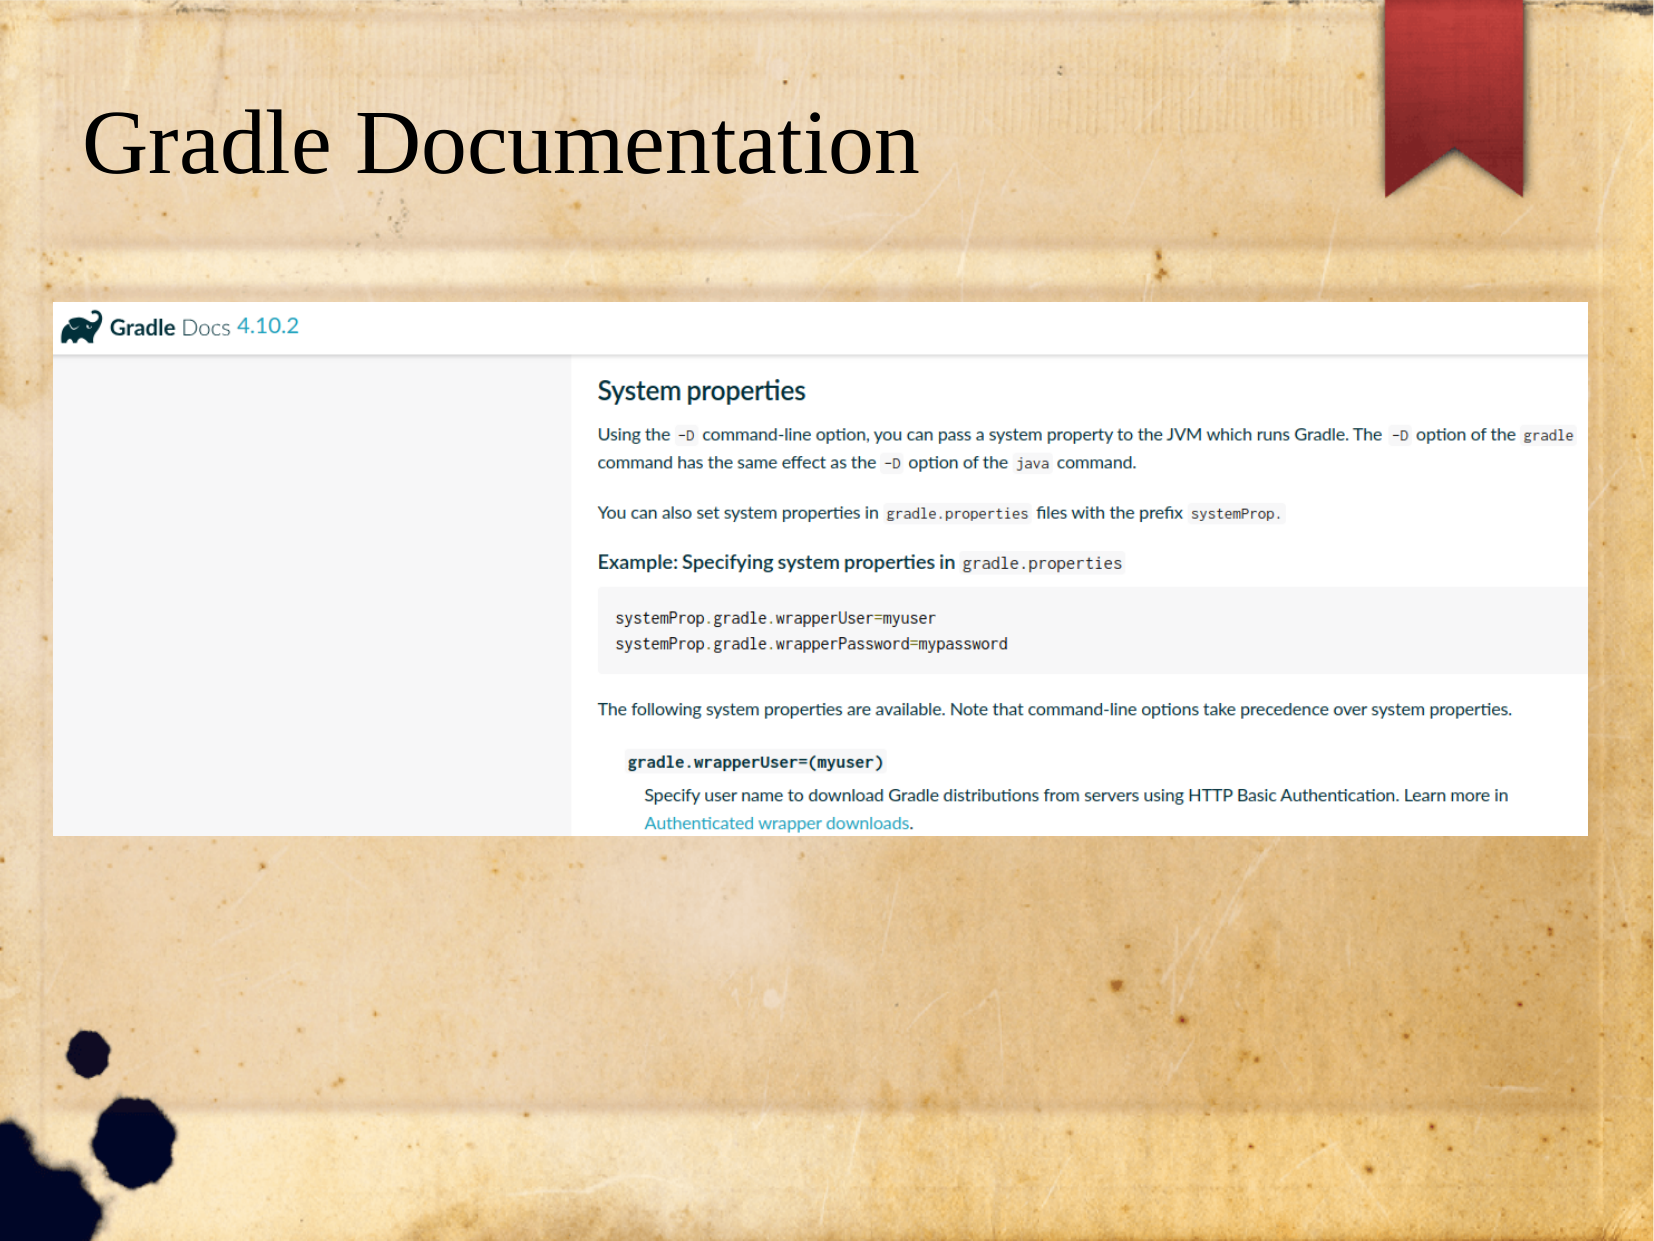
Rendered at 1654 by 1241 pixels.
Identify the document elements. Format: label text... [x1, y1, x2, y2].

title Gradle Documentation [82, 49, 1347, 237]
picture [0, 0, 1654, 1241]
